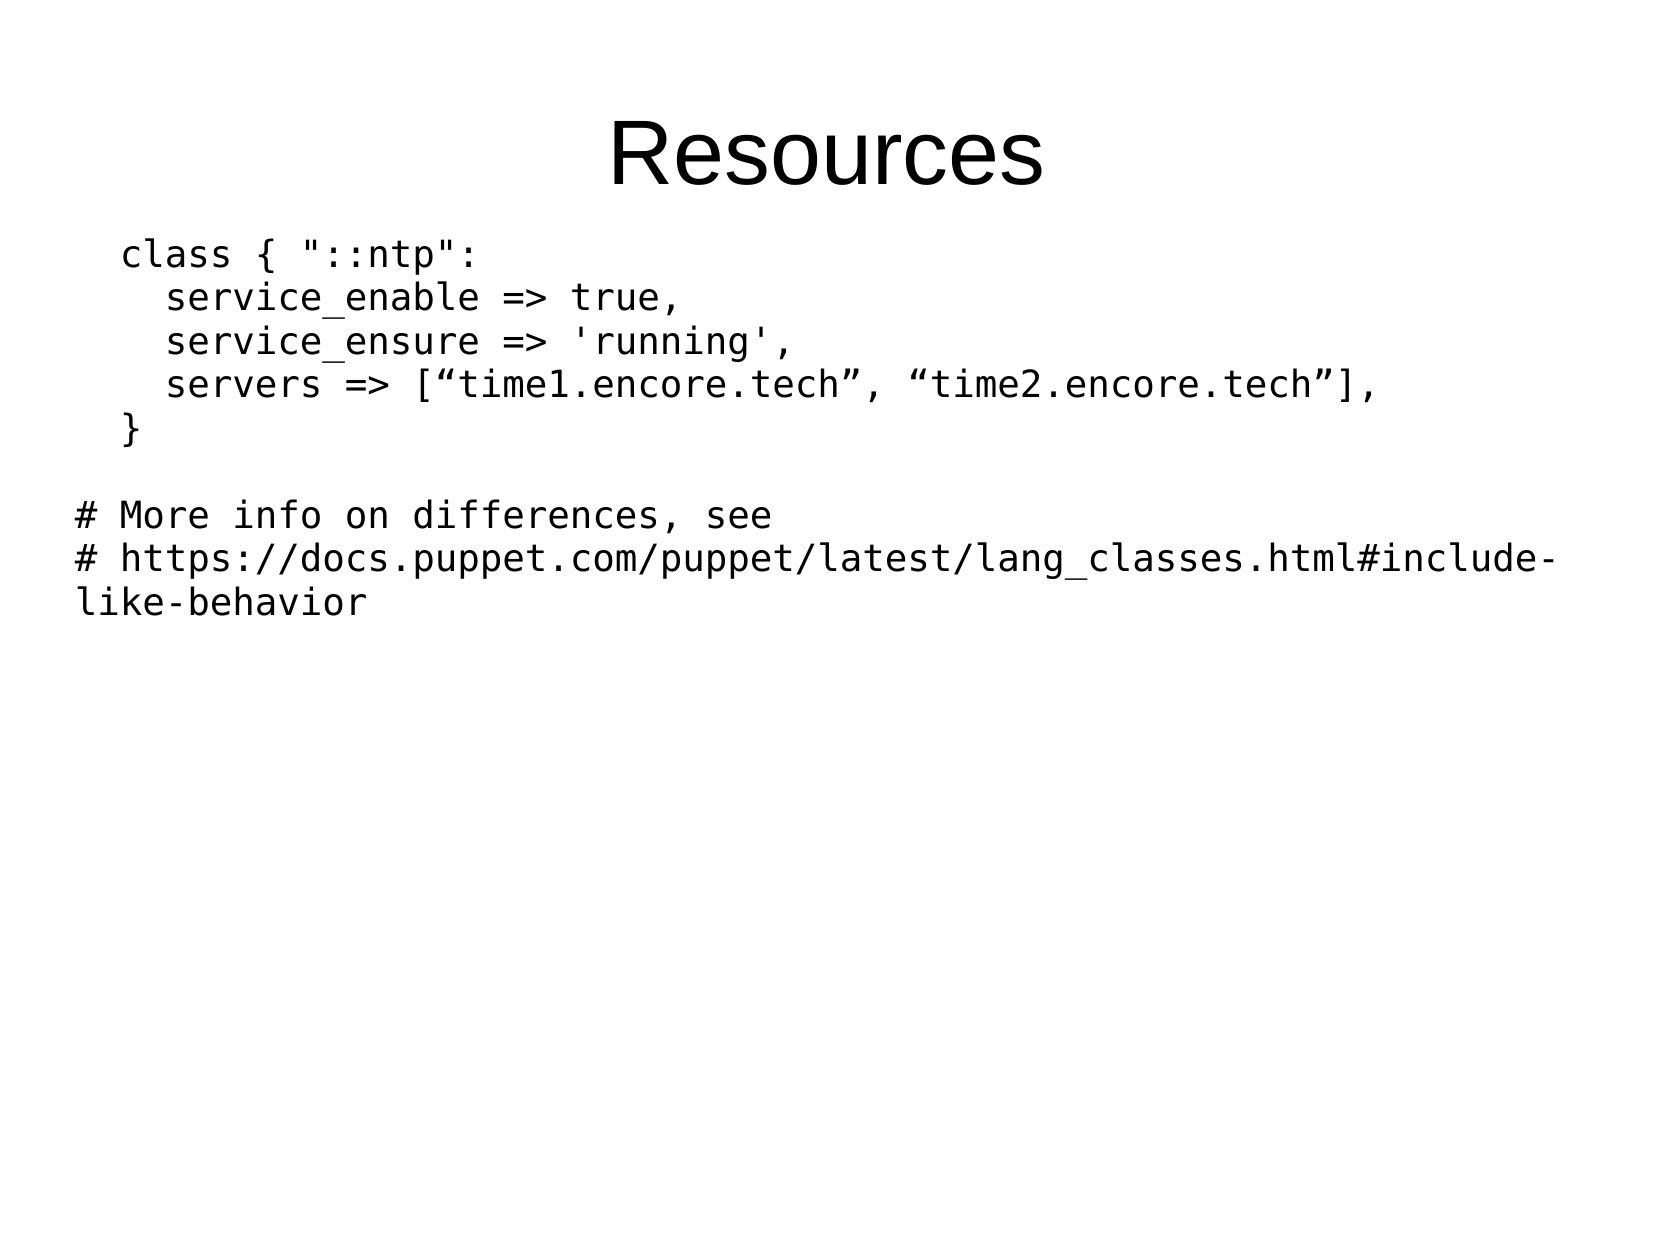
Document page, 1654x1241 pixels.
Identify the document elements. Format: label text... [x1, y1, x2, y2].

title Resources [82, 49, 1571, 225]
text_box class { "::ntp": service_enable => true, service_ensure => 'running', servers => [“time1.encore.tech”, “time2.encore.tech”], } # More info on differences, see # https://docs.puppet.com/puppet/latest/lang_classes.html#include-like-behavior [60, 225, 1591, 1171]
